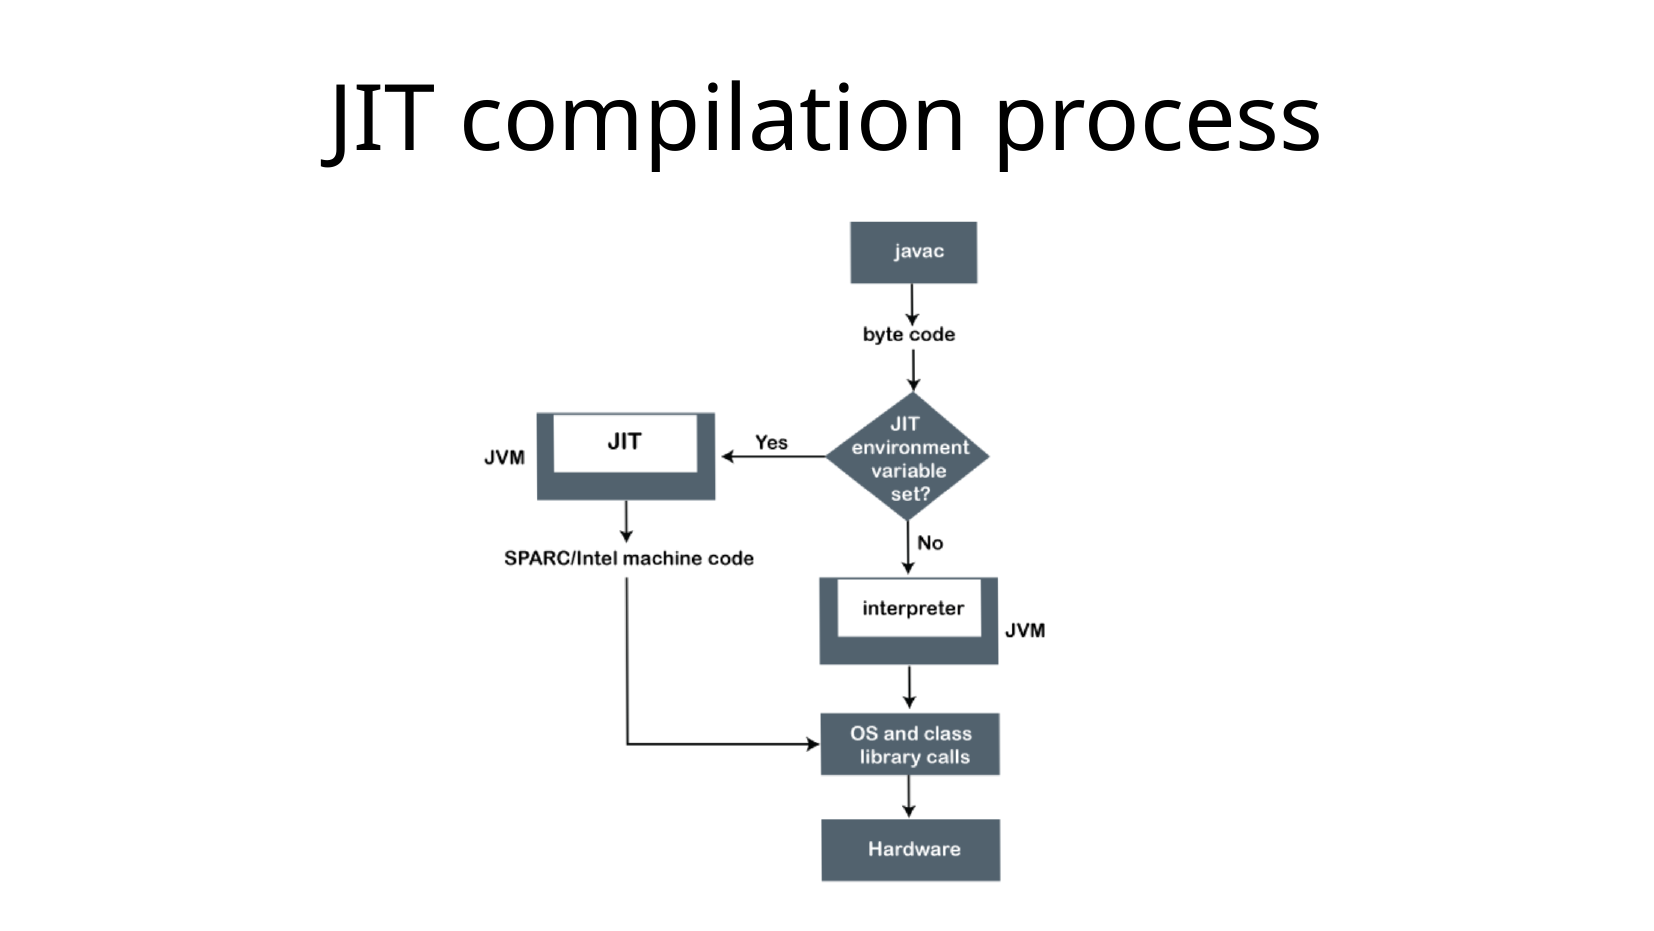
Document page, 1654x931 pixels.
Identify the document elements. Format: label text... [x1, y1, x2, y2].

title JIT compilation process [82, 37, 1571, 193]
picture [472, 222, 1300, 897]
